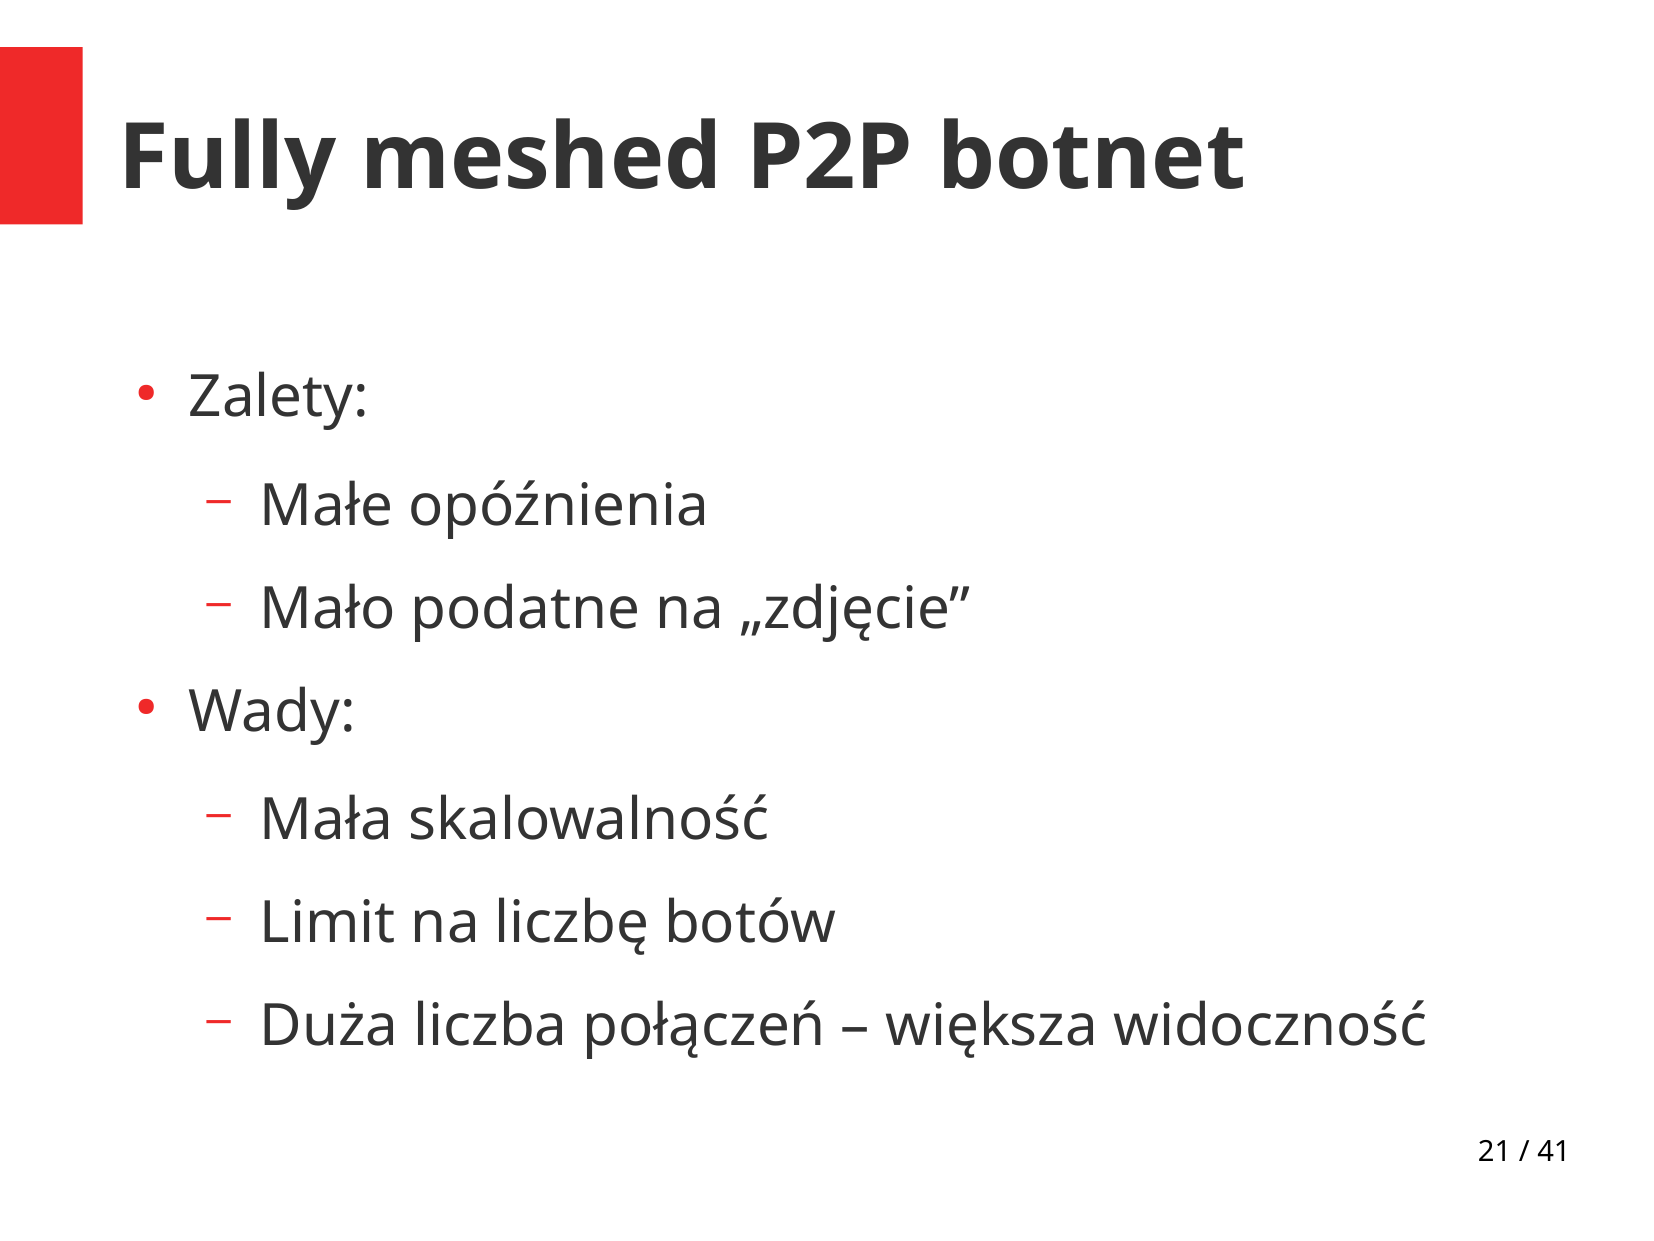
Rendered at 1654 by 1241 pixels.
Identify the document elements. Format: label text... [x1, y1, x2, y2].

list Zalety: Małe opóźnienia Mało podatne na „zdjęcie” Wady: Mała skalowalność Limit na liczbę botów Duża liczba połączeń – większa widoczność [118, 354, 1536, 1074]
title Fully meshed P2P botnet [118, 49, 1571, 257]
